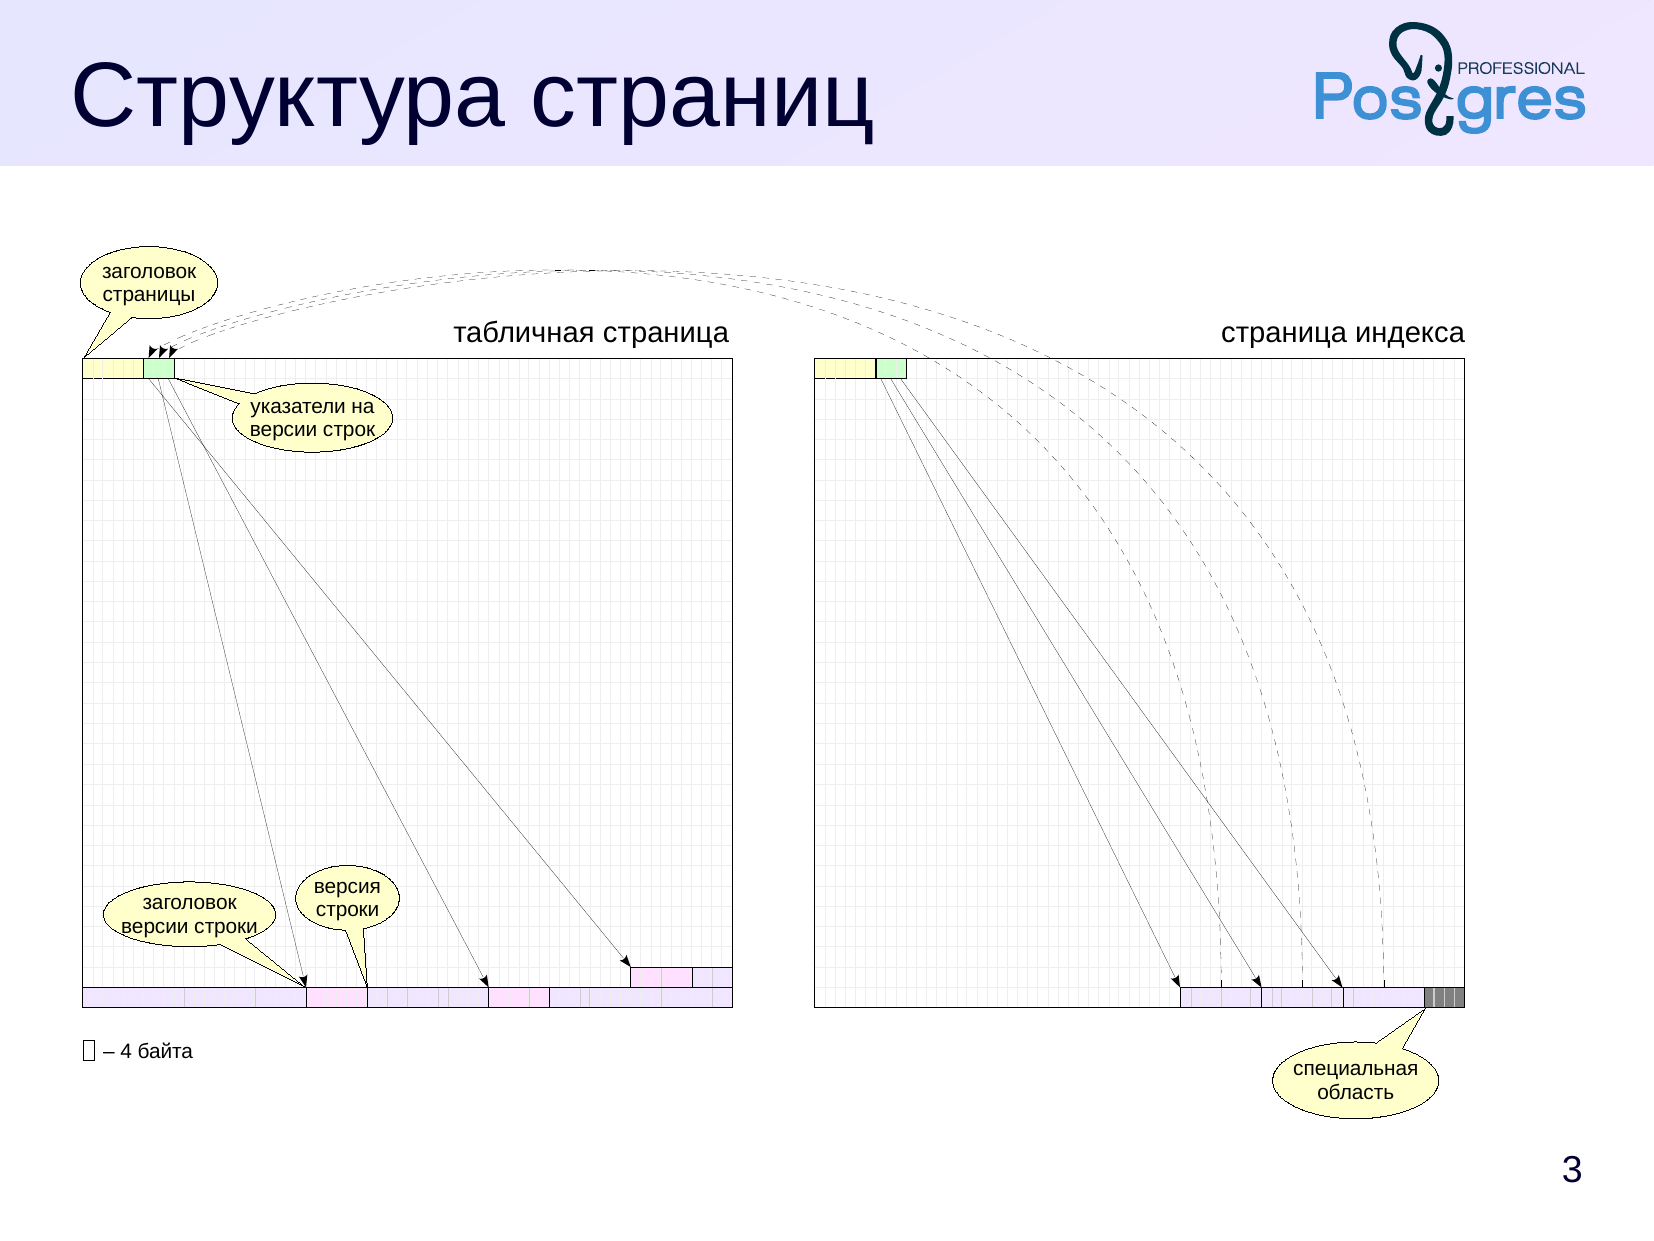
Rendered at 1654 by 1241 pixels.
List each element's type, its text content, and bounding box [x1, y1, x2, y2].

text_box [1191, 988, 1200, 1007]
text_box [1242, 988, 1251, 1007]
text_box [154, 359, 163, 378]
text_box [692, 988, 701, 1007]
text_box [387, 988, 397, 1007]
text_box [459, 988, 468, 1007]
text_box [255, 988, 265, 1007]
text_box [693, 968, 701, 987]
text_box [712, 988, 721, 1007]
text_box страница индекса [1206, 308, 1481, 356]
text_box [164, 988, 174, 1007]
text_box [428, 988, 437, 1007]
text_box [316, 988, 326, 1007]
text_box табличная страница [438, 308, 745, 356]
text_box [631, 988, 640, 1007]
text_box заголовок страницы [80, 246, 218, 358]
text_box [641, 968, 651, 987]
text_box [877, 359, 885, 378]
text_box [357, 988, 366, 1007]
text_box [611, 988, 620, 1007]
text_box [276, 988, 285, 1007]
text_box [1201, 988, 1210, 1007]
text_box [570, 988, 579, 1007]
text_box [846, 359, 855, 378]
text_box [144, 988, 153, 1007]
text_box [1312, 988, 1322, 1007]
text_box [114, 988, 123, 1007]
text_box [448, 988, 458, 1007]
text_box [672, 988, 681, 1007]
text_box [836, 359, 845, 378]
text_box [641, 988, 651, 1007]
text_box [407, 988, 417, 1007]
text_box [1221, 988, 1231, 1007]
text_box [866, 359, 875, 378]
text_box [1364, 988, 1372, 1007]
text_box указатели на версии строк [175, 378, 393, 453]
text_box [327, 988, 336, 1007]
text_box [266, 988, 275, 1007]
text_box заголовок версии строки [103, 881, 305, 987]
text_box [94, 359, 102, 378]
text_box [103, 988, 113, 1007]
text_box [134, 359, 143, 378]
text_box [124, 988, 133, 1007]
text_box [1373, 988, 1383, 1007]
text_box версия строки [295, 865, 400, 988]
text_box [1333, 988, 1342, 1007]
text_box [175, 988, 183, 1007]
text_box [722, 988, 732, 1007]
text_box [682, 968, 691, 987]
text_box [1211, 988, 1220, 1007]
text_box [235, 988, 245, 1007]
text_box [886, 359, 896, 378]
text_box [1344, 988, 1352, 1007]
text_box – 4 байта [88, 1032, 208, 1071]
text_box [154, 988, 163, 1007]
text_box [83, 359, 93, 378]
text_box [712, 968, 721, 987]
text_box [550, 988, 559, 1007]
text_box [1353, 988, 1363, 1007]
text_box [124, 359, 133, 378]
text_box [672, 968, 681, 987]
text_box [652, 968, 660, 987]
text_box [631, 968, 640, 987]
text_box [134, 988, 143, 1007]
text_box [205, 988, 214, 1007]
text_box [347, 988, 356, 1007]
text_box [652, 988, 660, 1007]
text_box [815, 359, 825, 378]
text_box [601, 988, 610, 1007]
text_box [1404, 988, 1413, 1007]
text_box [661, 988, 671, 1007]
text_box [469, 988, 478, 1007]
text_box [661, 968, 671, 987]
text_box [1283, 988, 1291, 1007]
text_box [286, 988, 295, 1007]
text_box [215, 988, 224, 1007]
text_box [418, 988, 427, 1007]
text_box [1303, 988, 1311, 1007]
text_box [509, 988, 519, 1007]
text_box [296, 988, 305, 1007]
text_box [1252, 988, 1261, 1007]
text_box [722, 968, 732, 987]
text_box [1384, 988, 1393, 1007]
text_box [1272, 988, 1282, 1007]
text_box [856, 359, 865, 378]
text_box [398, 988, 406, 1007]
text_box [83, 988, 93, 1007]
text_box [489, 988, 499, 1007]
text_box [144, 359, 153, 378]
text_box [702, 988, 711, 1007]
text_box [1232, 988, 1241, 1007]
text_box [500, 988, 508, 1007]
text_box [103, 359, 113, 378]
text_box [540, 988, 549, 1007]
title Структура страниц [70, 43, 1241, 147]
text_box [1262, 988, 1271, 1007]
text_box [520, 988, 528, 1007]
text_box [826, 359, 835, 378]
text_box [184, 988, 194, 1007]
text_box [702, 968, 711, 987]
text_box [368, 988, 376, 1007]
text_box [479, 988, 488, 1007]
text_box [897, 359, 906, 378]
text_box [195, 988, 204, 1007]
text_box [1394, 988, 1403, 1007]
text_box [83, 1040, 88, 1061]
text_box [246, 988, 254, 1007]
text_box [1323, 988, 1332, 1007]
text_box [307, 988, 315, 1007]
text_box [529, 988, 539, 1007]
text_box [337, 988, 346, 1007]
text_box [438, 988, 447, 1007]
text_box [591, 988, 600, 1007]
text_box [1181, 988, 1190, 1007]
text_box [225, 988, 234, 1007]
text_box [682, 988, 691, 1007]
text_box [377, 988, 386, 1007]
text_box [1292, 988, 1302, 1007]
text_box [621, 988, 630, 1007]
text_box специальная область [1272, 1008, 1439, 1119]
text_box [164, 359, 174, 378]
text_box [1414, 988, 1423, 1007]
text_box [114, 359, 123, 378]
text_box [1425, 988, 1464, 1007]
text_box [560, 988, 569, 1007]
text_box [94, 988, 102, 1007]
text_box [580, 988, 590, 1007]
